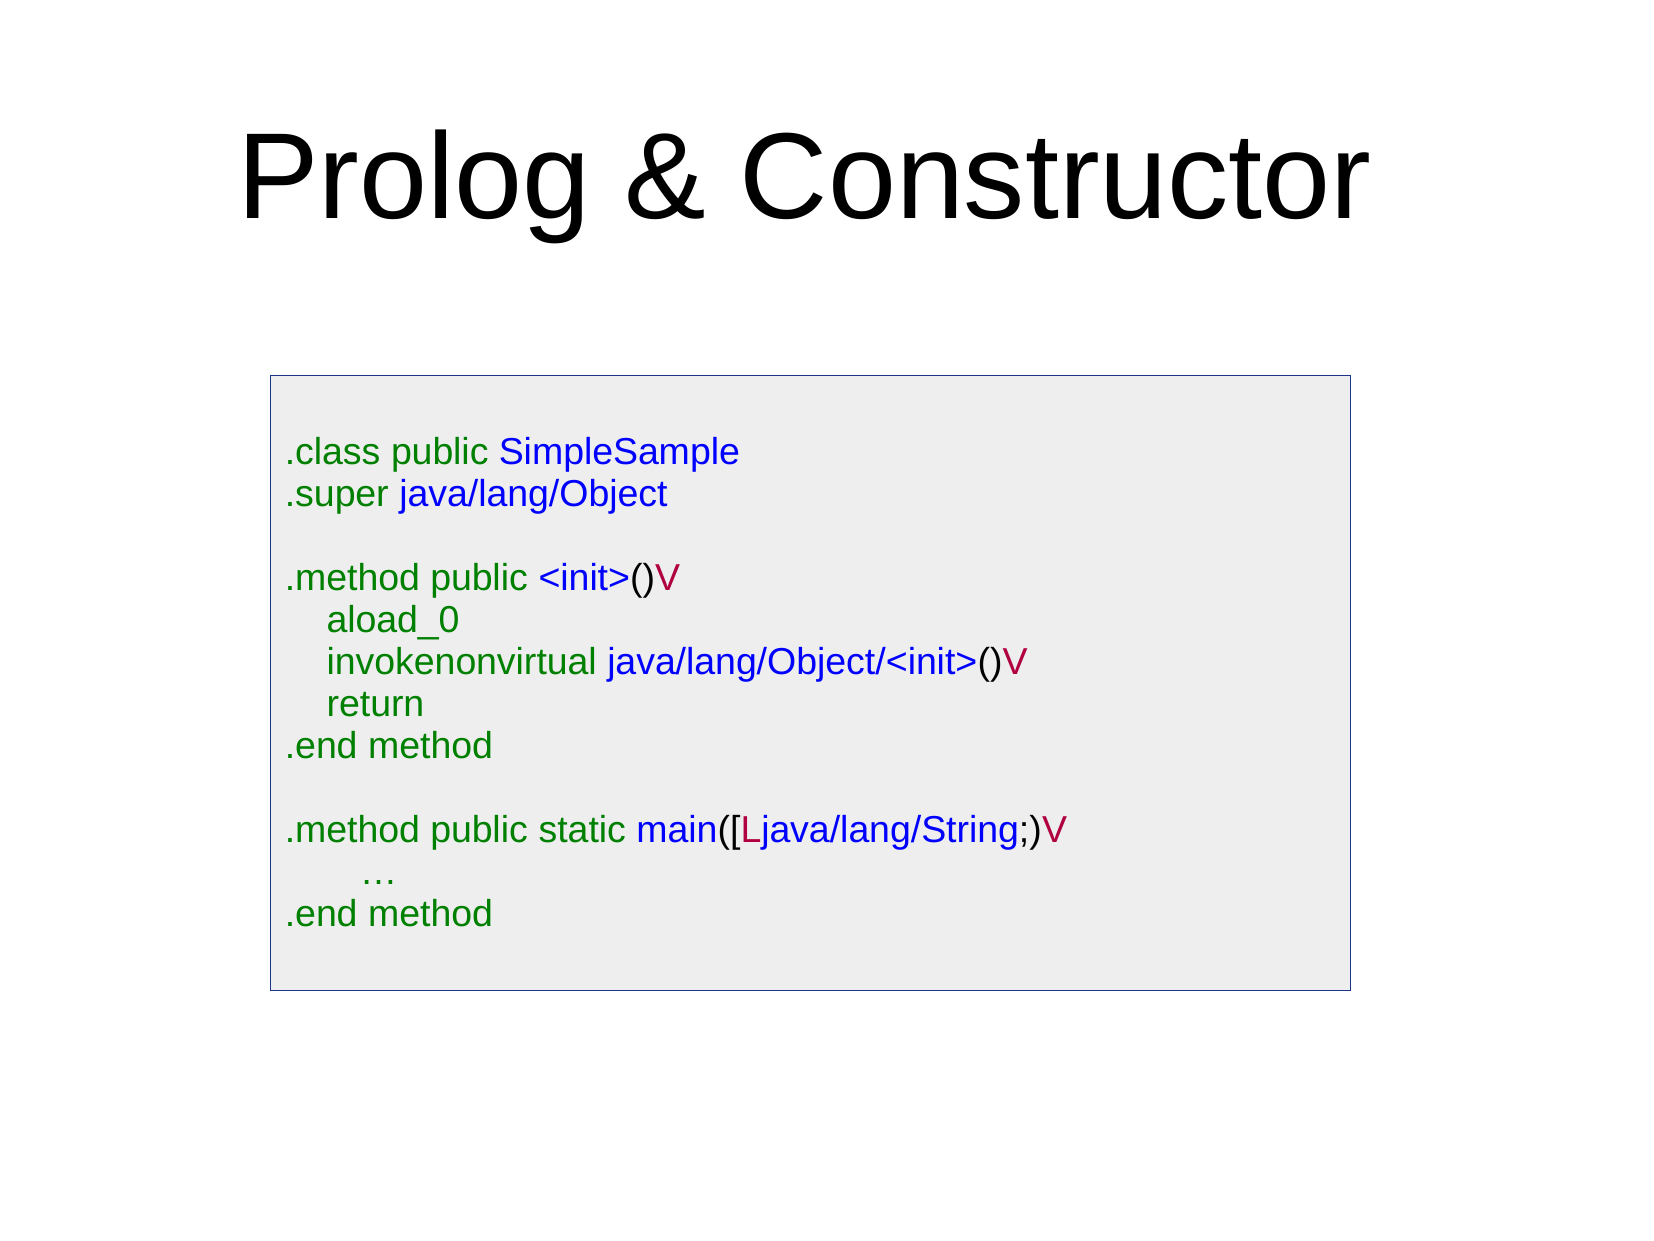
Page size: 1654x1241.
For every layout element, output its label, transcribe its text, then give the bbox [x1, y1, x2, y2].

title Prolog & Constructor [17, 39, 1593, 314]
text_box .class public SimpleSample .super java/lang/Object .method public <init>()V aload_0 invokenonvirtual java/lang/Object/<init>()V return .end method .method public static main([Ljava/lang/String;)V … .end method [270, 375, 1351, 991]
